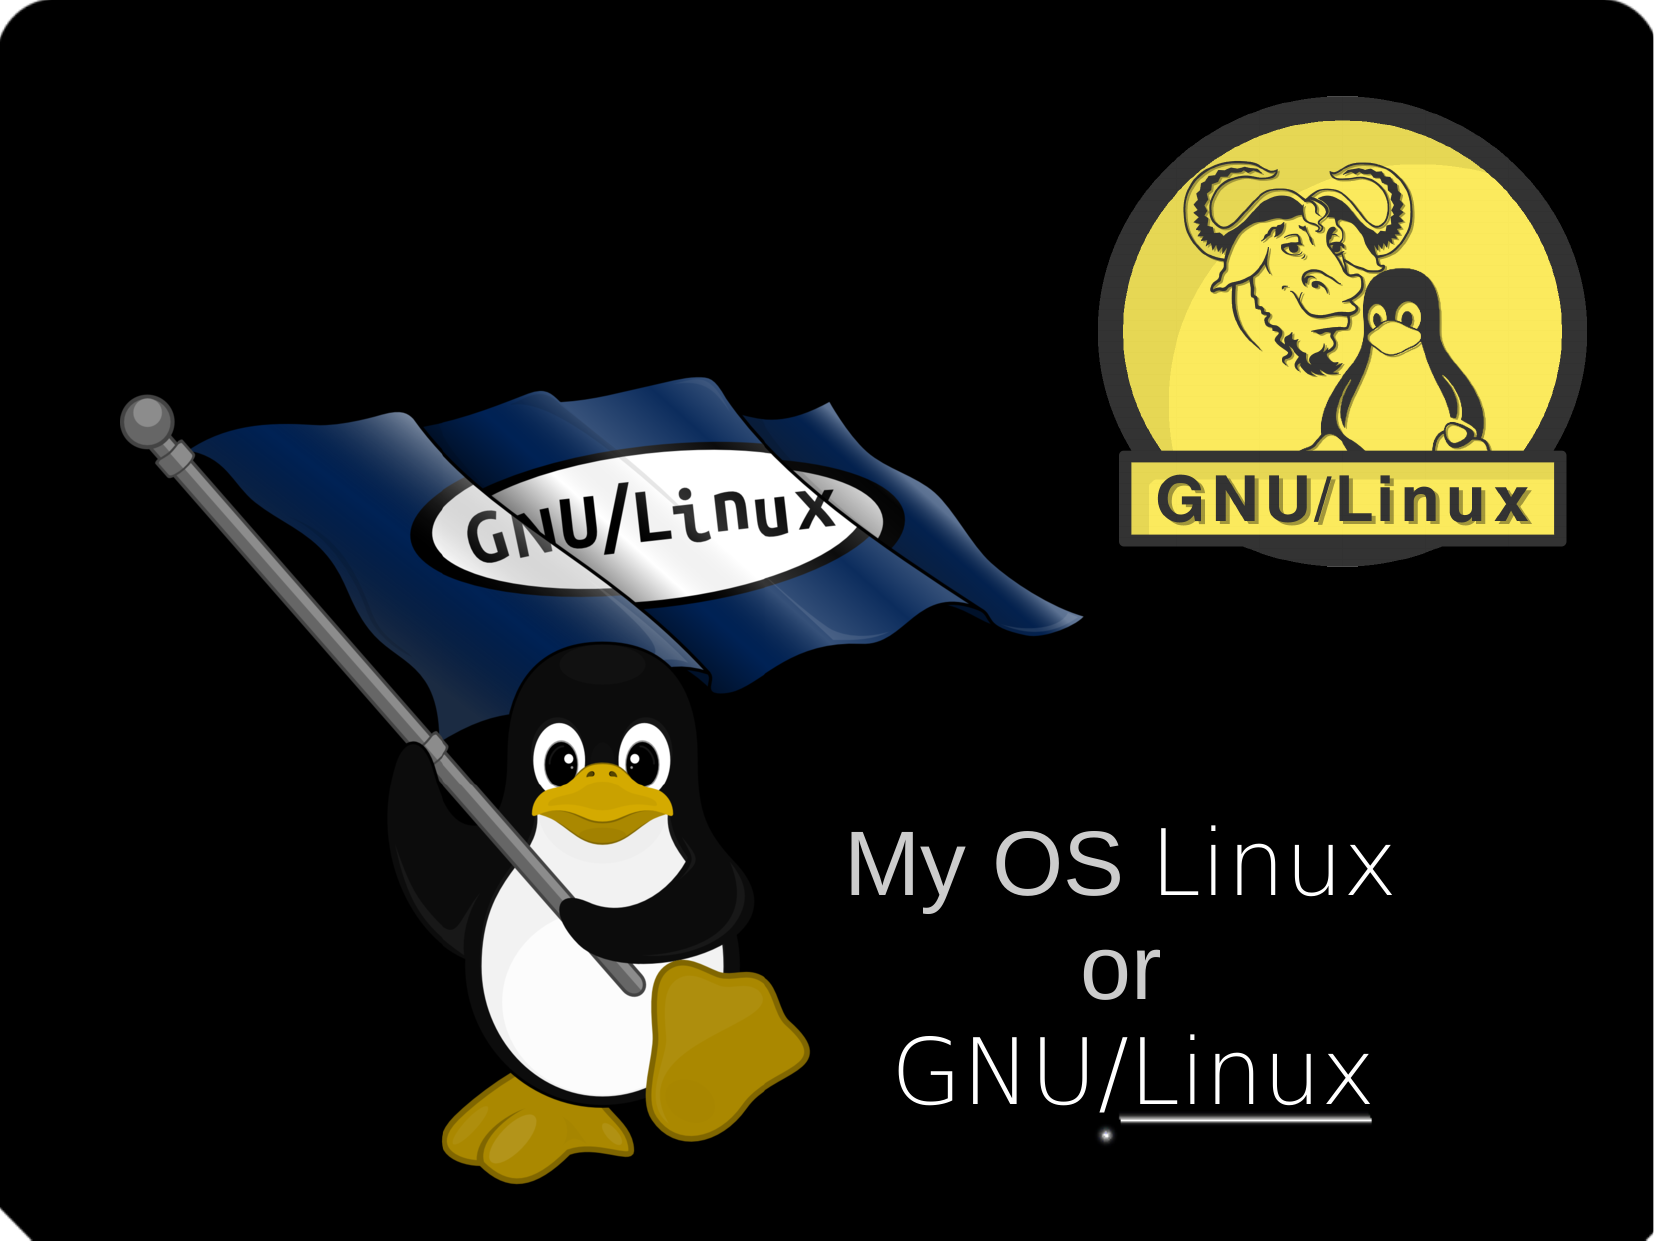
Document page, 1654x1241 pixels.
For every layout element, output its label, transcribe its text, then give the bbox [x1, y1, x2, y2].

picture [0, 0, 1654, 1241]
title My OS Linux or GNU/Linux [1087, 810, 1654, 1127]
